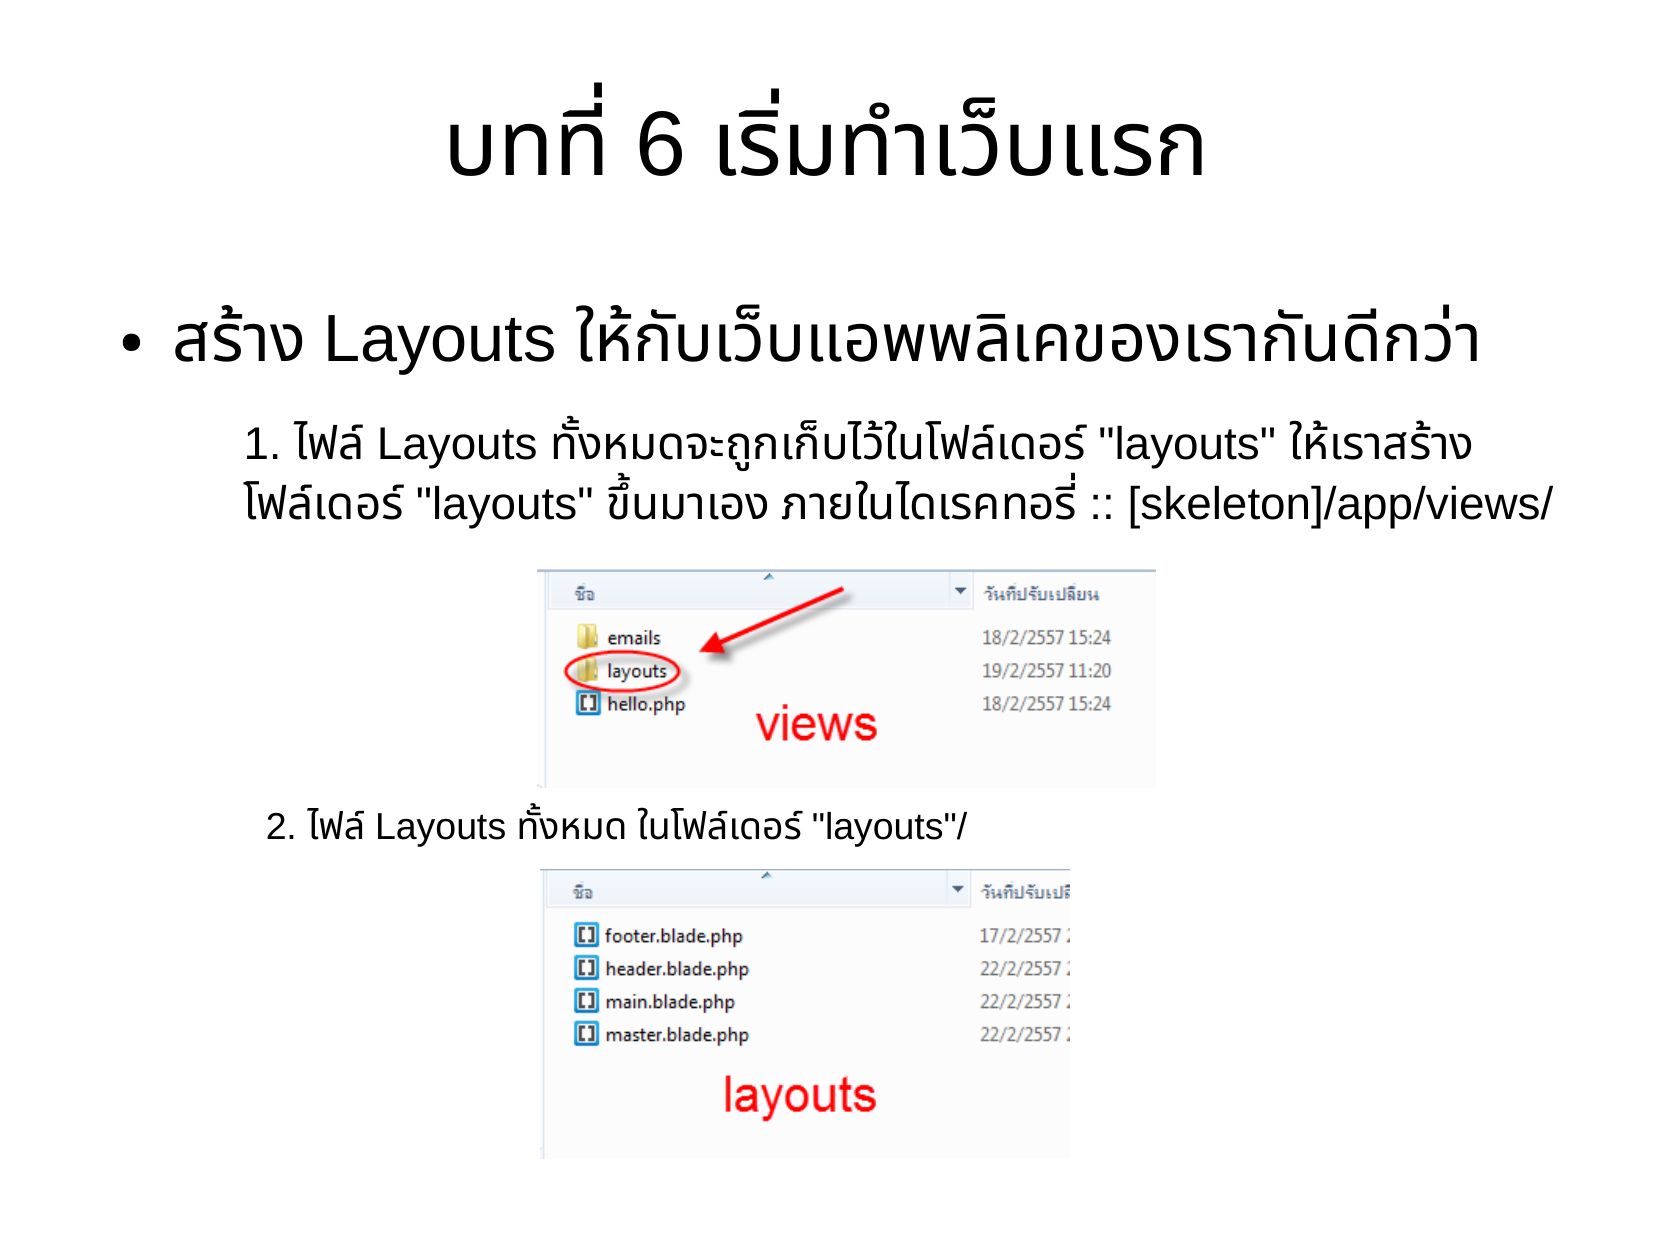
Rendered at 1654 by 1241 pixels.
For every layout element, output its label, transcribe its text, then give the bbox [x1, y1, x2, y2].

title บทที่ 6 เริ่มทำเว็บแรก [82, 49, 1571, 257]
text_box 2. ไฟล์ Layouts ทั้งหมด ในโฟล์เดอร์ "layouts"/ [251, 797, 1021, 856]
picture [537, 569, 1156, 788]
picture [540, 869, 1070, 1160]
list สร้าง Layouts ให้กับเว็บแอพพลิเคของเรากันดีกว่า 1. ไฟล์ Layouts ทั้งหมดจะถูกเก็บไว้ในโฟล์เดอร์ "layouts" ให้เราสร้างโฟล์เดอร์ "layouts" ขึ้นมาเอง ภายในไดเรคทอรี่ :: [skeleton]/app/views/ [101, 300, 1591, 1021]
